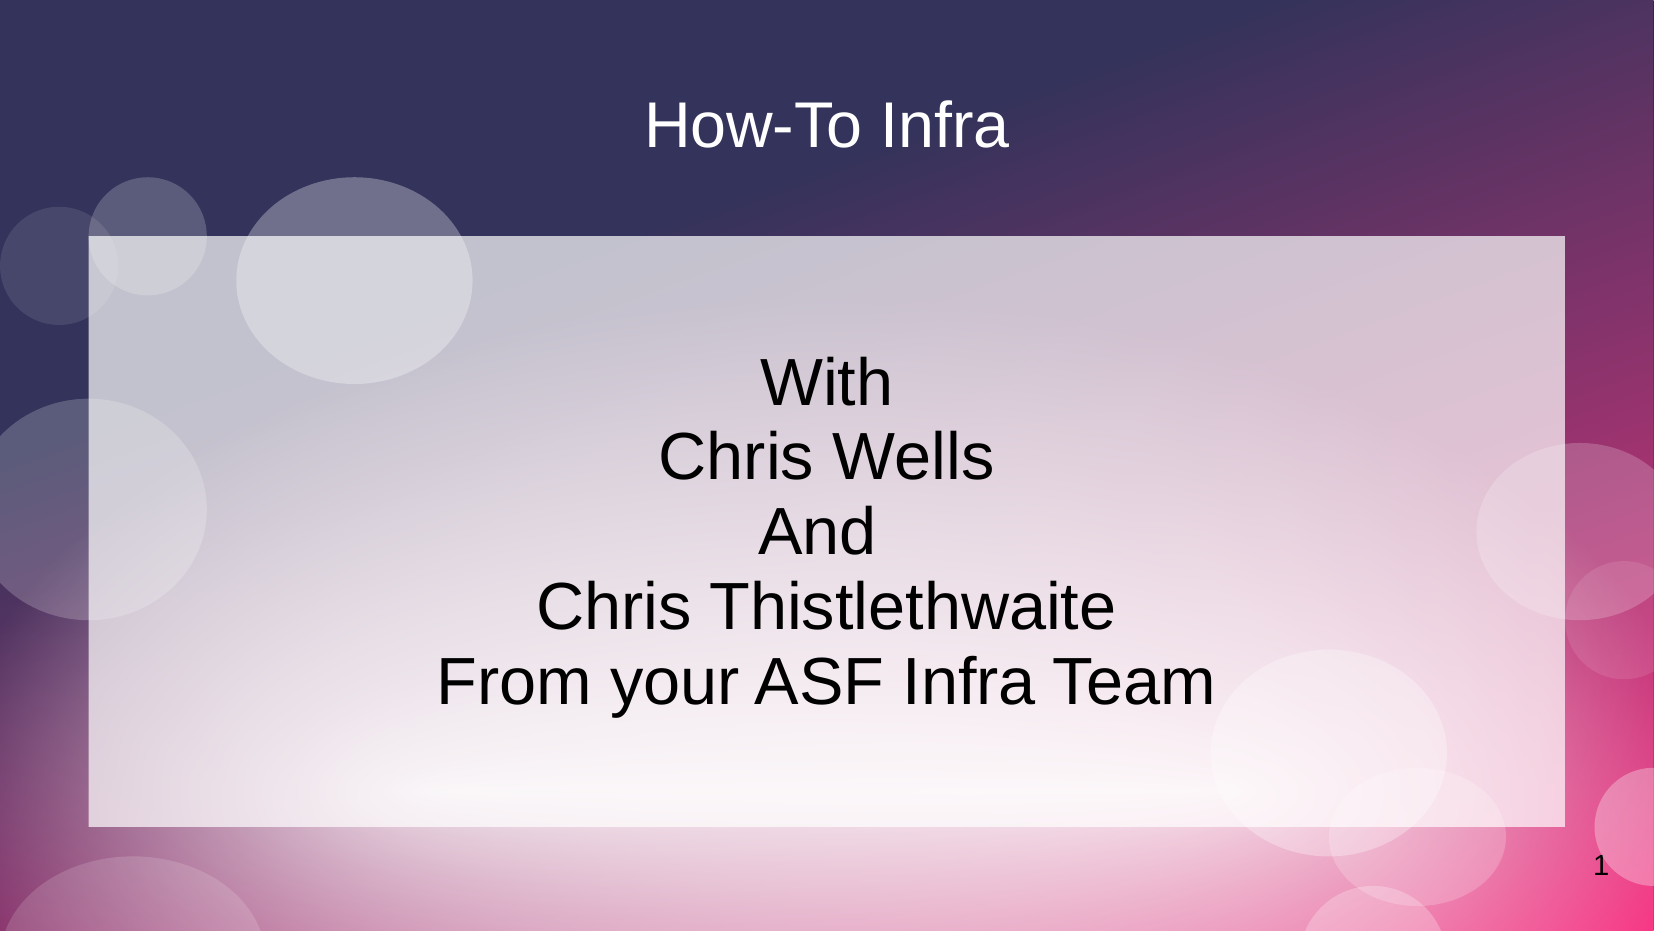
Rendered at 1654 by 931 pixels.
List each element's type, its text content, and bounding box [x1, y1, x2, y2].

subtitle With Chris Wells And Chris Thistlethwaite From your ASF Infra Team [88, 236, 1565, 827]
title How-To Infra [88, 44, 1565, 207]
